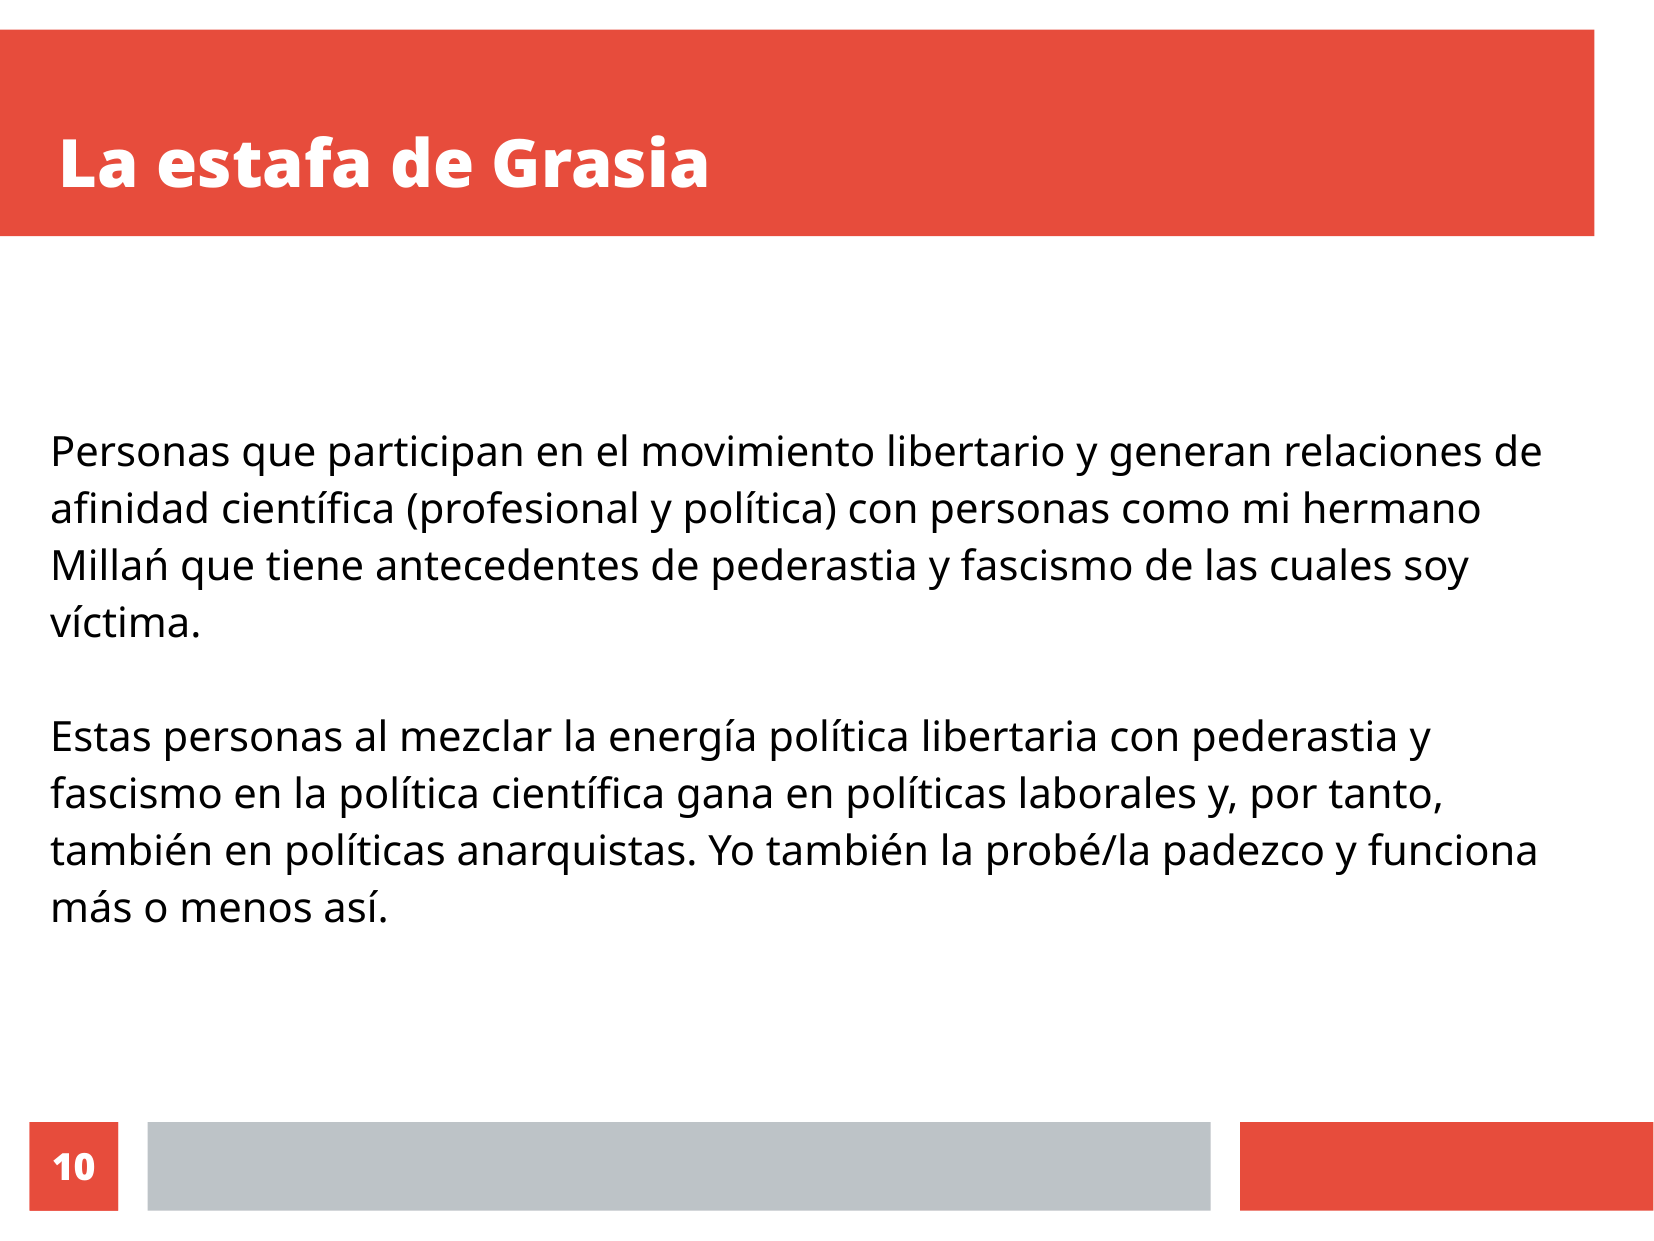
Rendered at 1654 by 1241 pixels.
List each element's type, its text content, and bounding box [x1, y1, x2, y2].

text_box Personas que participan en el movimiento libertario y generan relaciones de afinidad científica (profesional y política) con personas como mi hermano Millań que tiene antecedentes de pederastia y fascismo de las cuales soy víctima. Estas personas al mezclar la energía política libertaria con pederastia y fascismo en la política científica gana en políticas laborales y, por tanto, también en políticas anarquistas. Yo también la probé/la padezco y funciona más o menos así. [35, 414, 1607, 866]
title La estafa de Grasia [59, 59, 1595, 207]
